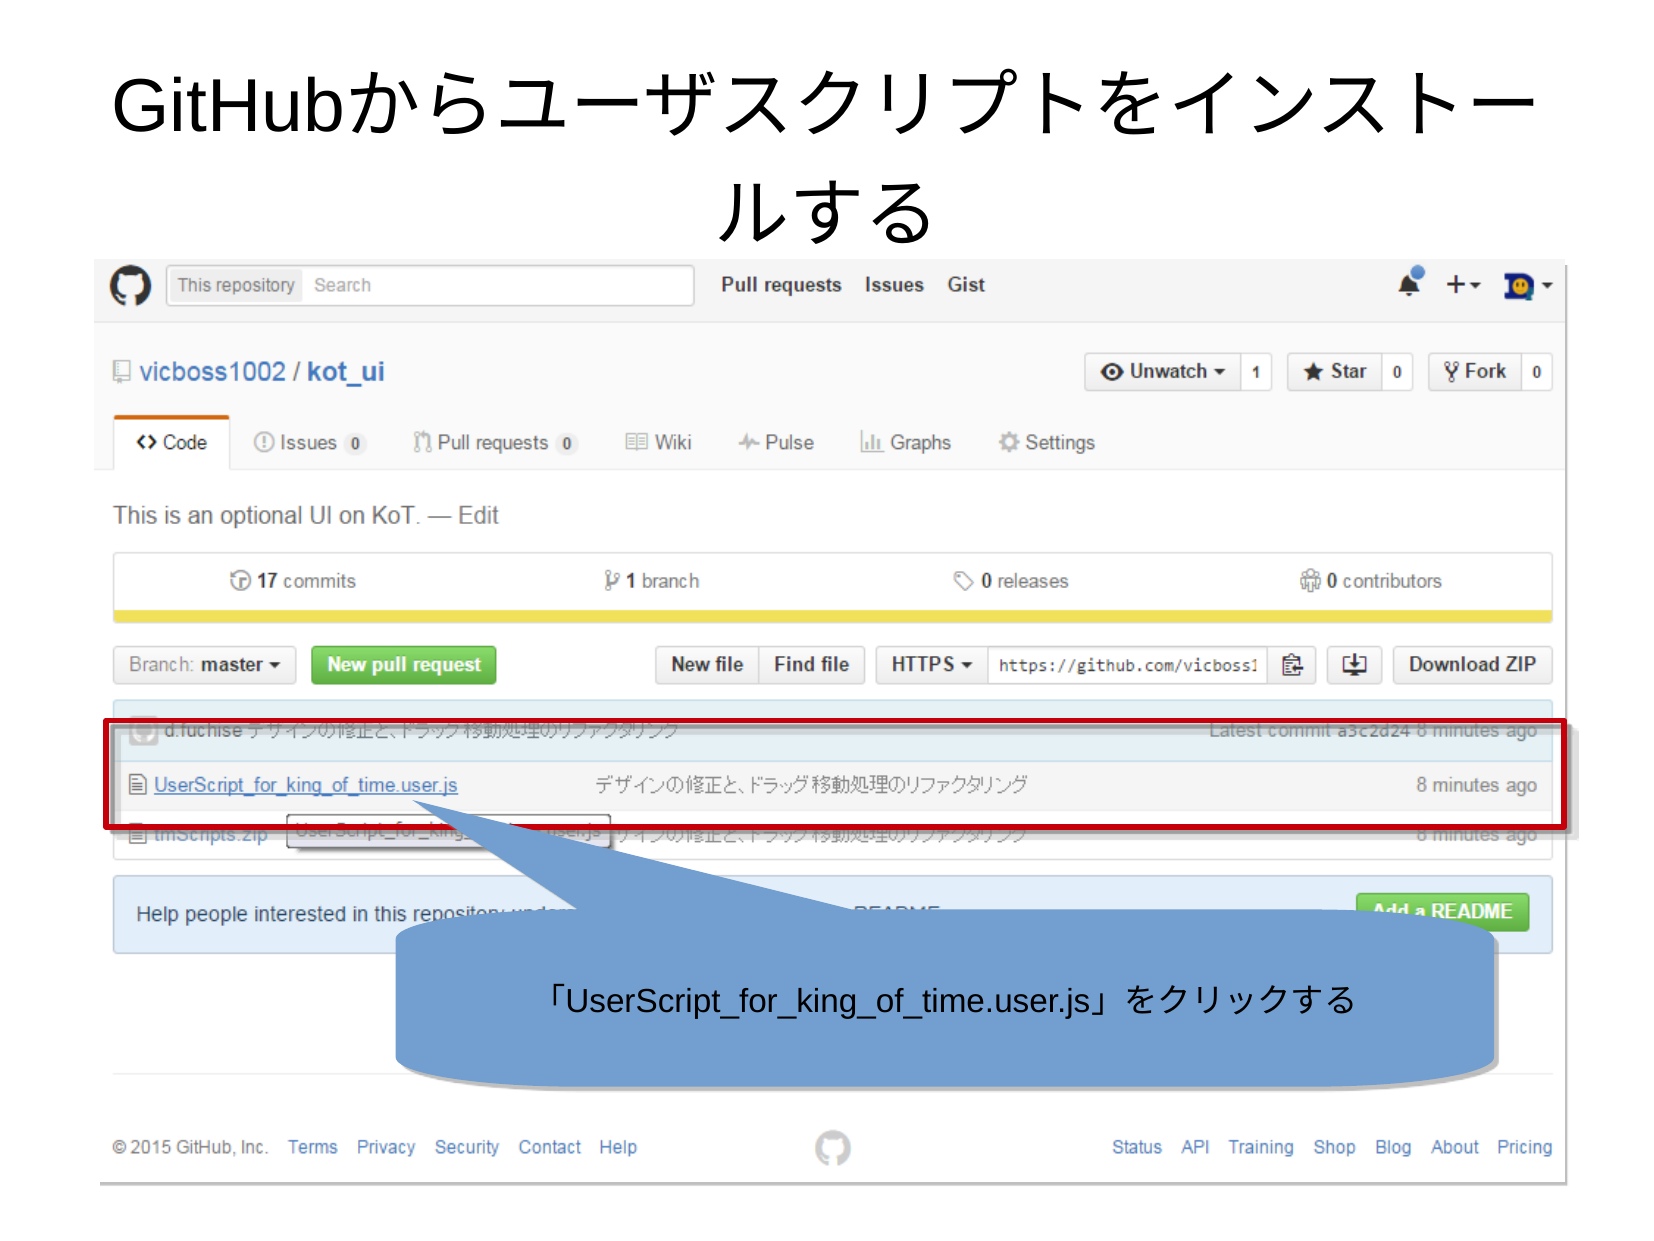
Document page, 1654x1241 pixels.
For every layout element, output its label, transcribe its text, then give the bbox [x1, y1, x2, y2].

picture [122, 736, 1561, 824]
text_box 「UserScript_for_king_of_time.user.js」をクリックする [395, 800, 1495, 1087]
title GitHubからユーザスクリプトをインストールする [82, 49, 1571, 257]
picture [94, 259, 1565, 1182]
